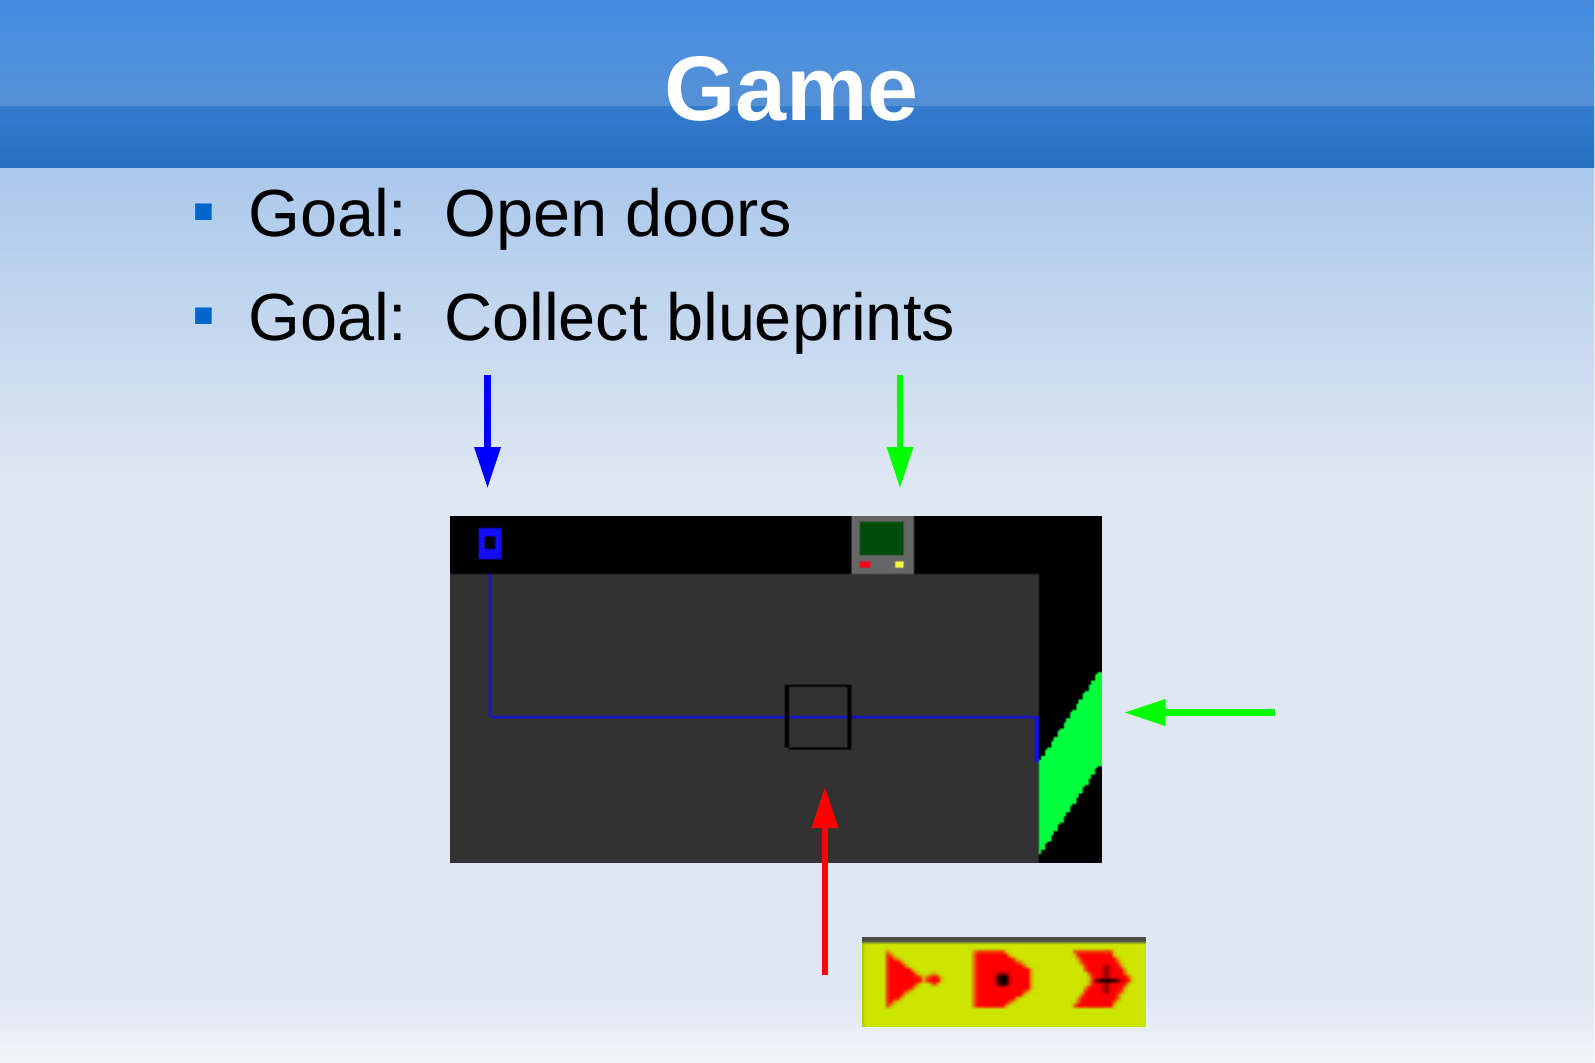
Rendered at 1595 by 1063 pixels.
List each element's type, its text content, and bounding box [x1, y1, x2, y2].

list Goal: Open doors Goal: Collect blueprints [177, 175, 1595, 863]
title Game [74, 7, 1510, 171]
picture [0, 0, 1595, 1063]
